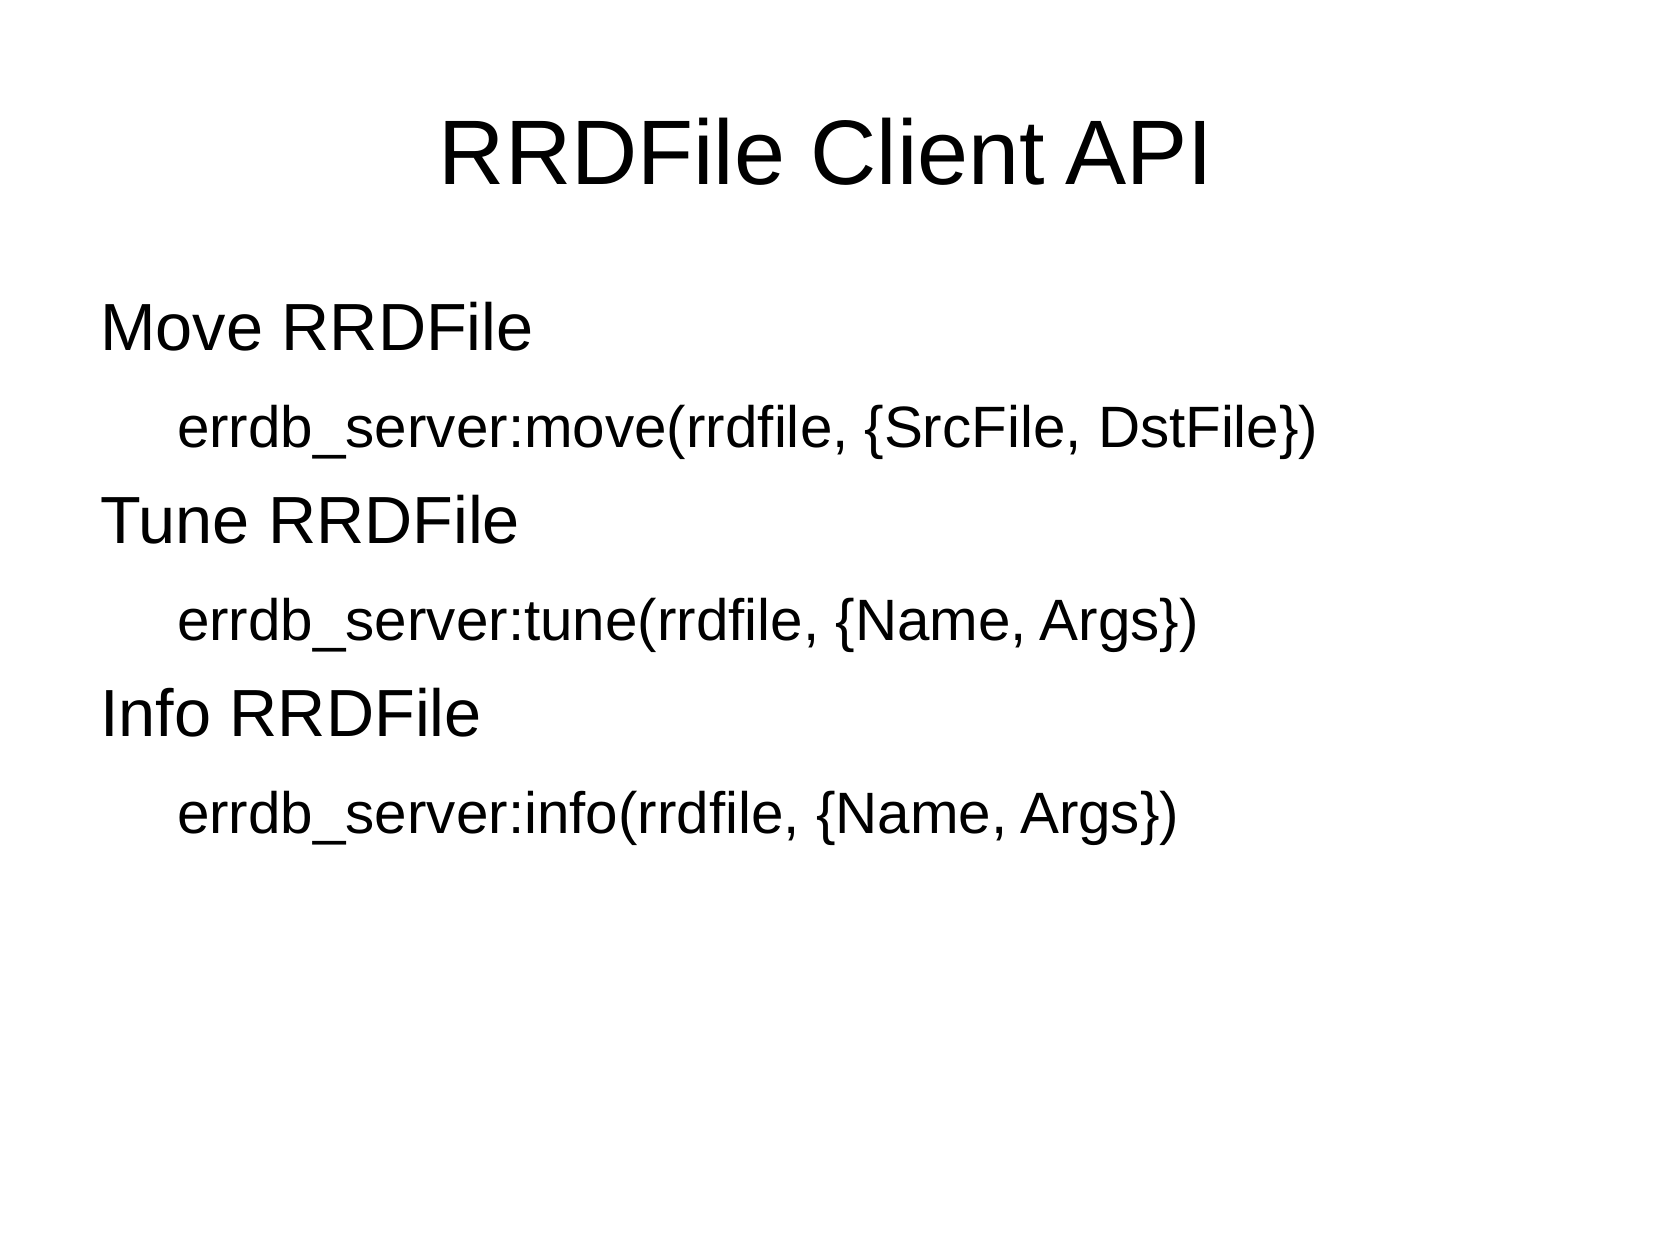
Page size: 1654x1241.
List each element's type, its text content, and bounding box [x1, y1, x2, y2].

title RRDFile Client API [82, 56, 1571, 250]
list Move RRDFile errdb_server:move(rrdfile, {SrcFile, DstFile}) Tune RRDFile errdb_server:tune(rrdfile, {Name, Args}) Info RRDFile errdb_server:info(rrdfile, {Name, Args}) [82, 290, 1571, 1094]
